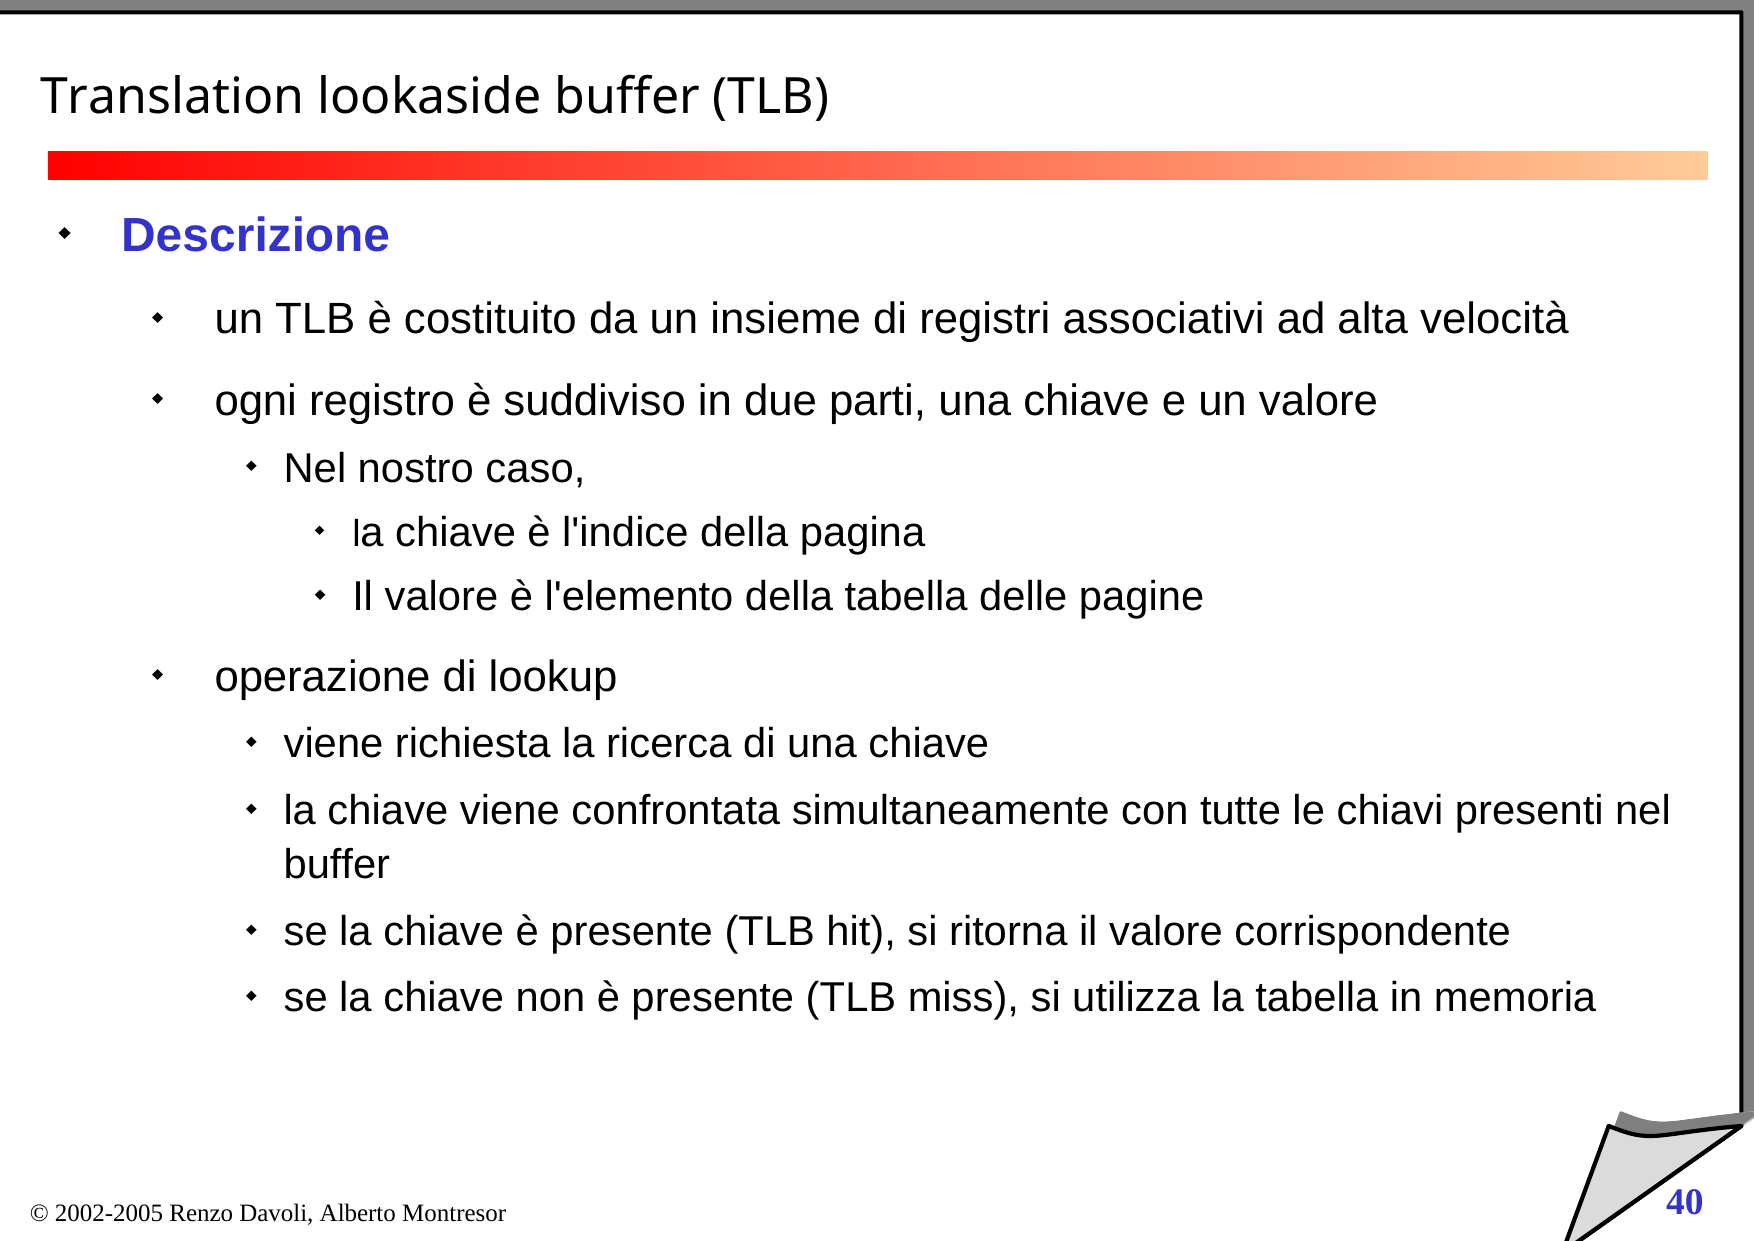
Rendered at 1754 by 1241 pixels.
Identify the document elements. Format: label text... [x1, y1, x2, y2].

title Translation lookaside buffer (TLB) [40, 49, 1714, 144]
list Descrizione un TLB è costituito da un insieme di registri associativi ad alta velocità ogni registro è suddiviso in due parti, una chiave e un valore Nel nostro caso, la chiave è l'indice della pagina Il valore è l'elemento della tabella delle pagine operazione di lookup viene richiesta la ricerca di una chiave la chiave viene confrontata simultaneamente con tutte le chiavi presenti nel buffer se la chiave è presente (TLB hit), si ritorna il valore corrispondente se la chiave non è presente (TLB miss), si utilizza la tabella in memoria [58, 206, 1696, 1075]
